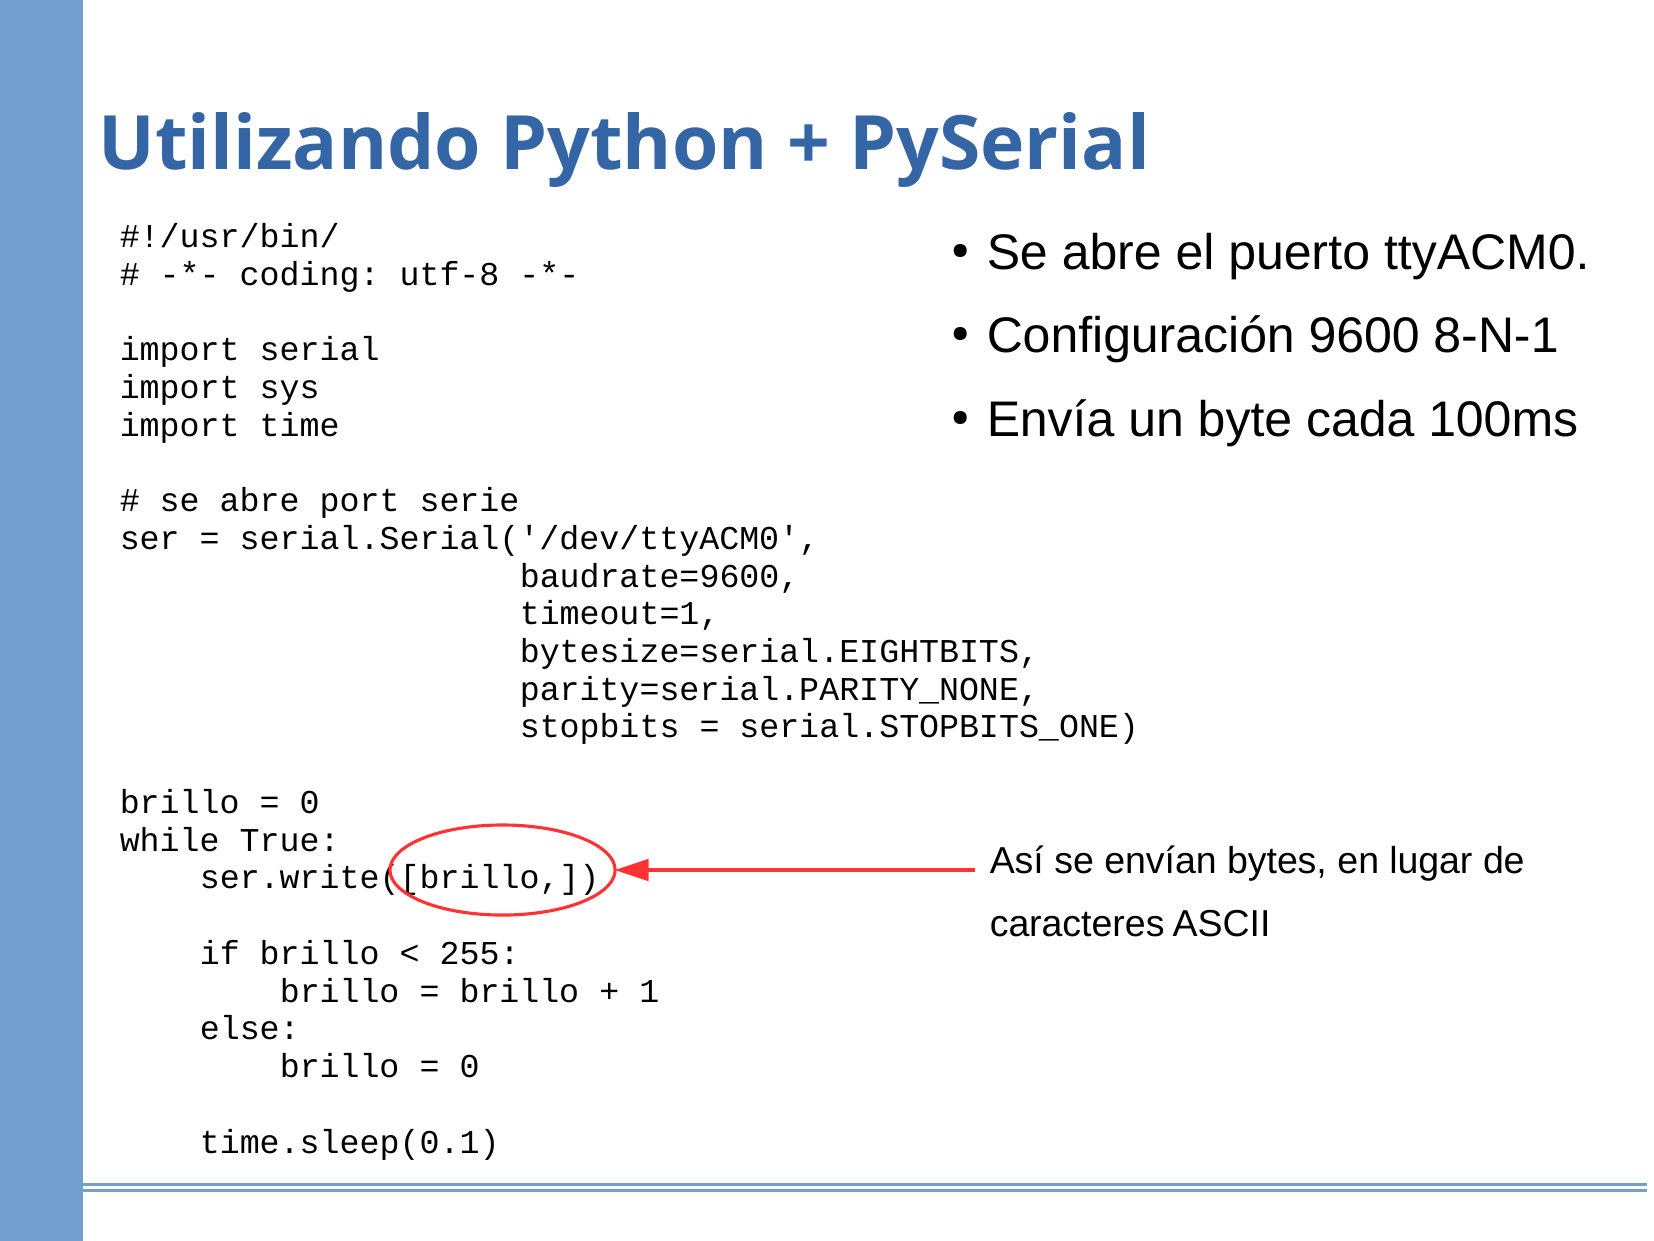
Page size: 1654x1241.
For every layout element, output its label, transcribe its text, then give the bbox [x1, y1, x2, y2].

text_box Se abre el puerto ttyACM0. Configuración 9600 8-N-1 Envía un byte cada 100ms [936, 188, 1642, 429]
text_box #!/usr/bin/ # -*- coding: utf-8 -*- import serial import sys import time # se abre port serie ser = serial.Serial('/dev/ttyACM0', baudrate=9600, timeout=1, bytesize=serial.EIGHTBITS, parity=serial.PARITY_NONE, stopbits = serial.STOPBITS_ONE) brillo = 0 while True: ser.write([brillo,]) if brillo < 255: brillo = brillo + 1 else: brillo = 0 time.sleep(0.1) [392, 827, 613, 913]
text_box Utilizando Python + PySerial [83, 30, 1641, 134]
text_box #!/usr/bin/ # -*- coding: utf-8 -*- import serial import sys import time # se abre port serie ser = serial.Serial('/dev/ttyACM0', baudrate=9600, timeout=1, bytesize=serial.EIGHTBITS, parity=serial.PARITY_NONE, stopbits = serial.STOPBITS_ONE) brillo = 0 while True: ser.write([brillo,]) if brillo < 255: brillo = brillo + 1 else: brillo = 0 time.sleep(0.1) [105, 212, 1321, 1186]
text_box Así se envían bytes, en lugar de caracteres ASCII [975, 811, 1621, 931]
